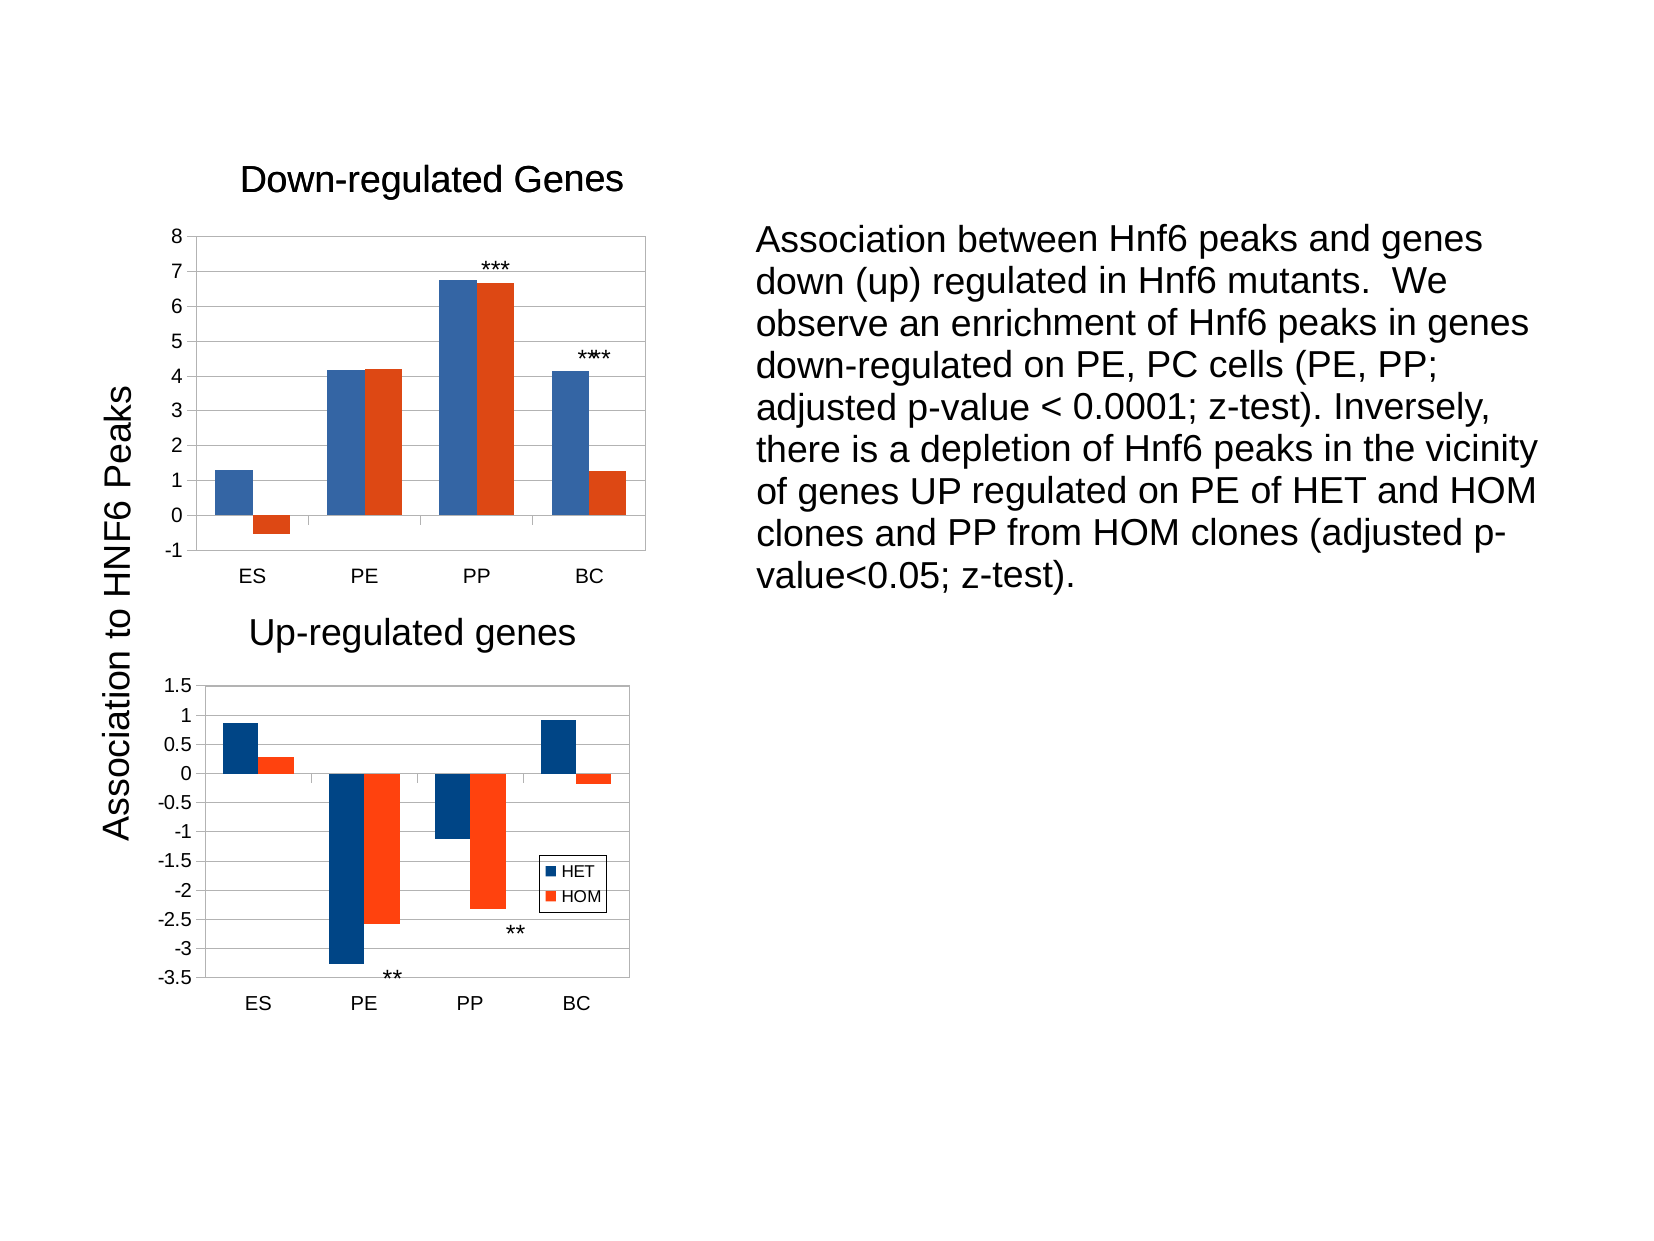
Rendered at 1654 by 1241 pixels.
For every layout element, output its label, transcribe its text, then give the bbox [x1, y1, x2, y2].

text_box Association to HNF6 Peaks [87, 370, 146, 857]
text_box *** [450, 248, 526, 293]
chart [157, 649, 653, 1015]
text_box ** [341, 957, 417, 1001]
text_box Down-regulated Genes [225, 150, 640, 208]
text_box ** [337, 337, 550, 382]
text_box ** [550, 337, 626, 382]
text_box ** [465, 912, 540, 956]
chart [146, 190, 671, 594]
text_box Association between Hnf6 peaks and genes down (up) regulated in Hnf6 mutants. We observe an enrichment of Hnf6 peaks in genes down-regulated on PE, PC cells (PE, PP; adjusted p-value < 0.0001; z-test). Inversely, there is a depletion of Hnf6 peaks in the vicinity of genes UP regulated on PE of HET and HOM clones and PP from HOM clones (adjusted p-value<0.05; z-test). [740, 208, 1562, 1157]
text_box Up-regulated genes [233, 603, 592, 662]
